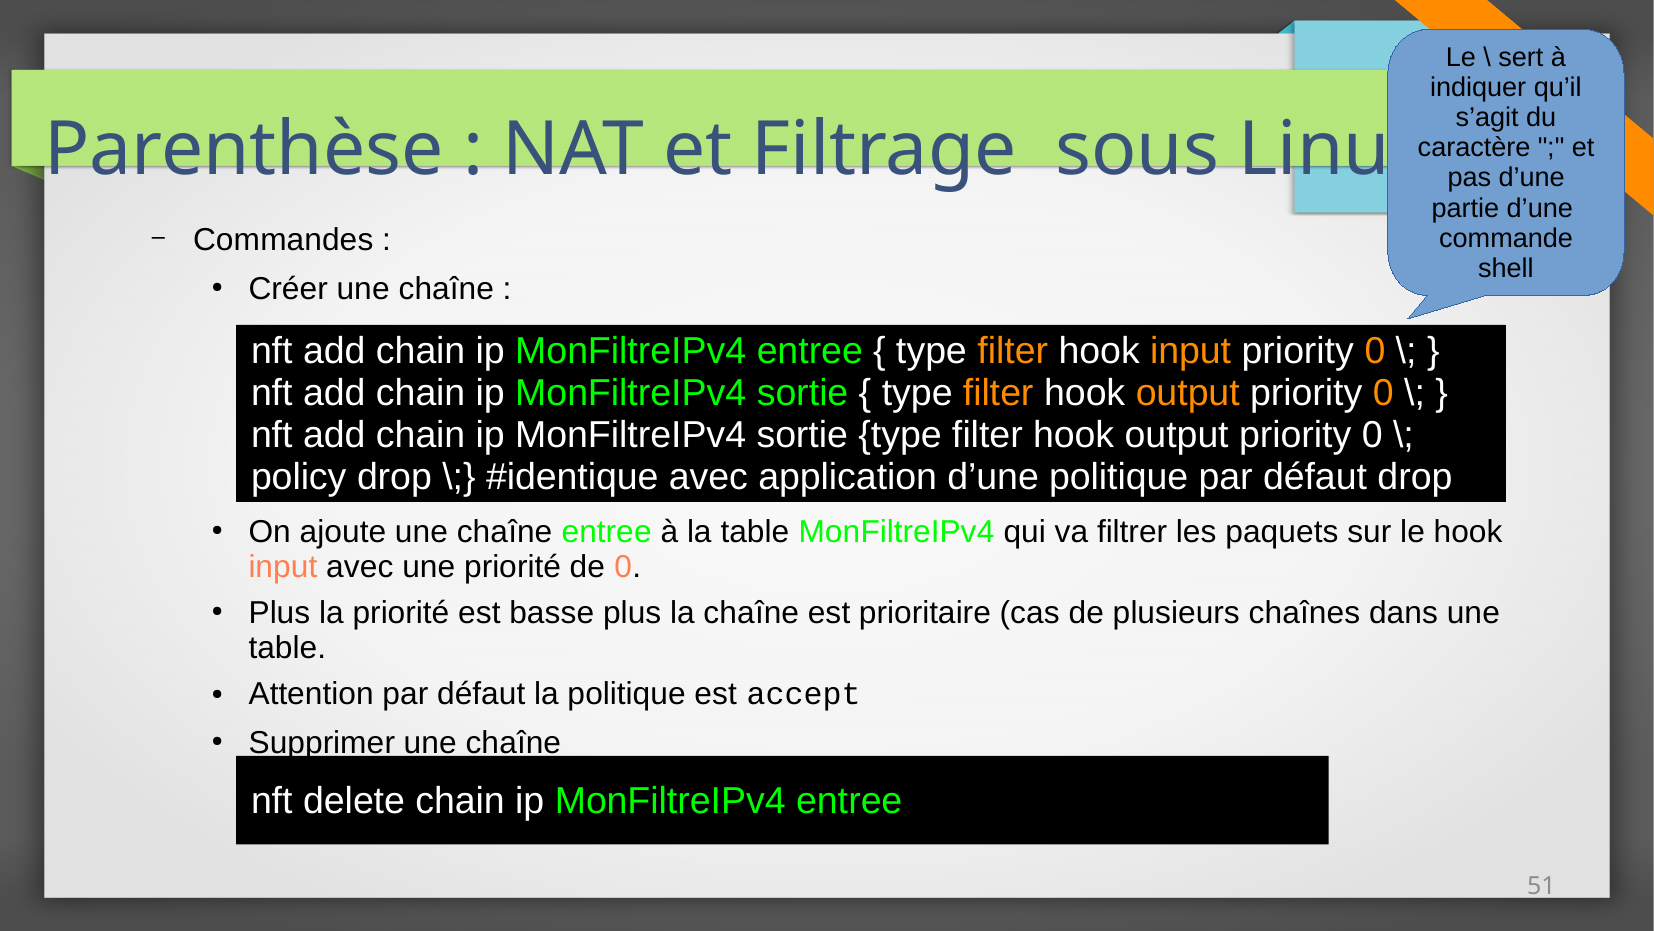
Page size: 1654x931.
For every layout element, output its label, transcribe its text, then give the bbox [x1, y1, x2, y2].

text_box Le \ sert à indiquer qu’il s’agit du caractère ";" et pas d’une partie d’une commande shell [1387, 29, 1625, 319]
text_box nft delete chain ip MonFiltreIPv4 entree [236, 755, 1329, 845]
text_box Parenthèse : NAT et Filtrage sous Linux [29, 87, 1387, 178]
text_box <numéro> [1184, 862, 1571, 912]
picture [1489, 0, 1654, 138]
picture [0, 0, 1654, 931]
list Commandes : Créer une chaîne : On ajoute une chaîne entree à la table MonFiltreIPv4 qui va filtrer les paquets sur le hook input avec une priorité de 0. Plus la priorité est basse plus la chaîne est prioritaire (cas de plusieurs chaînes dans une table. Attention par défaut la politique est accept Supprimer une chaîne [82, 221, 1571, 761]
text_box nft add chain ip MonFiltreIPv4 entree { type filter hook input priority 0 \; } nft add chain ip MonFiltreIPv4 sortie { type filter hook output priority 0 \; } nft add chain ip MonFiltreIPv4 sortie {type filter hook output priority 0 \; policy drop \;} #identique avec application d’une politique par défaut drop [236, 324, 1506, 502]
